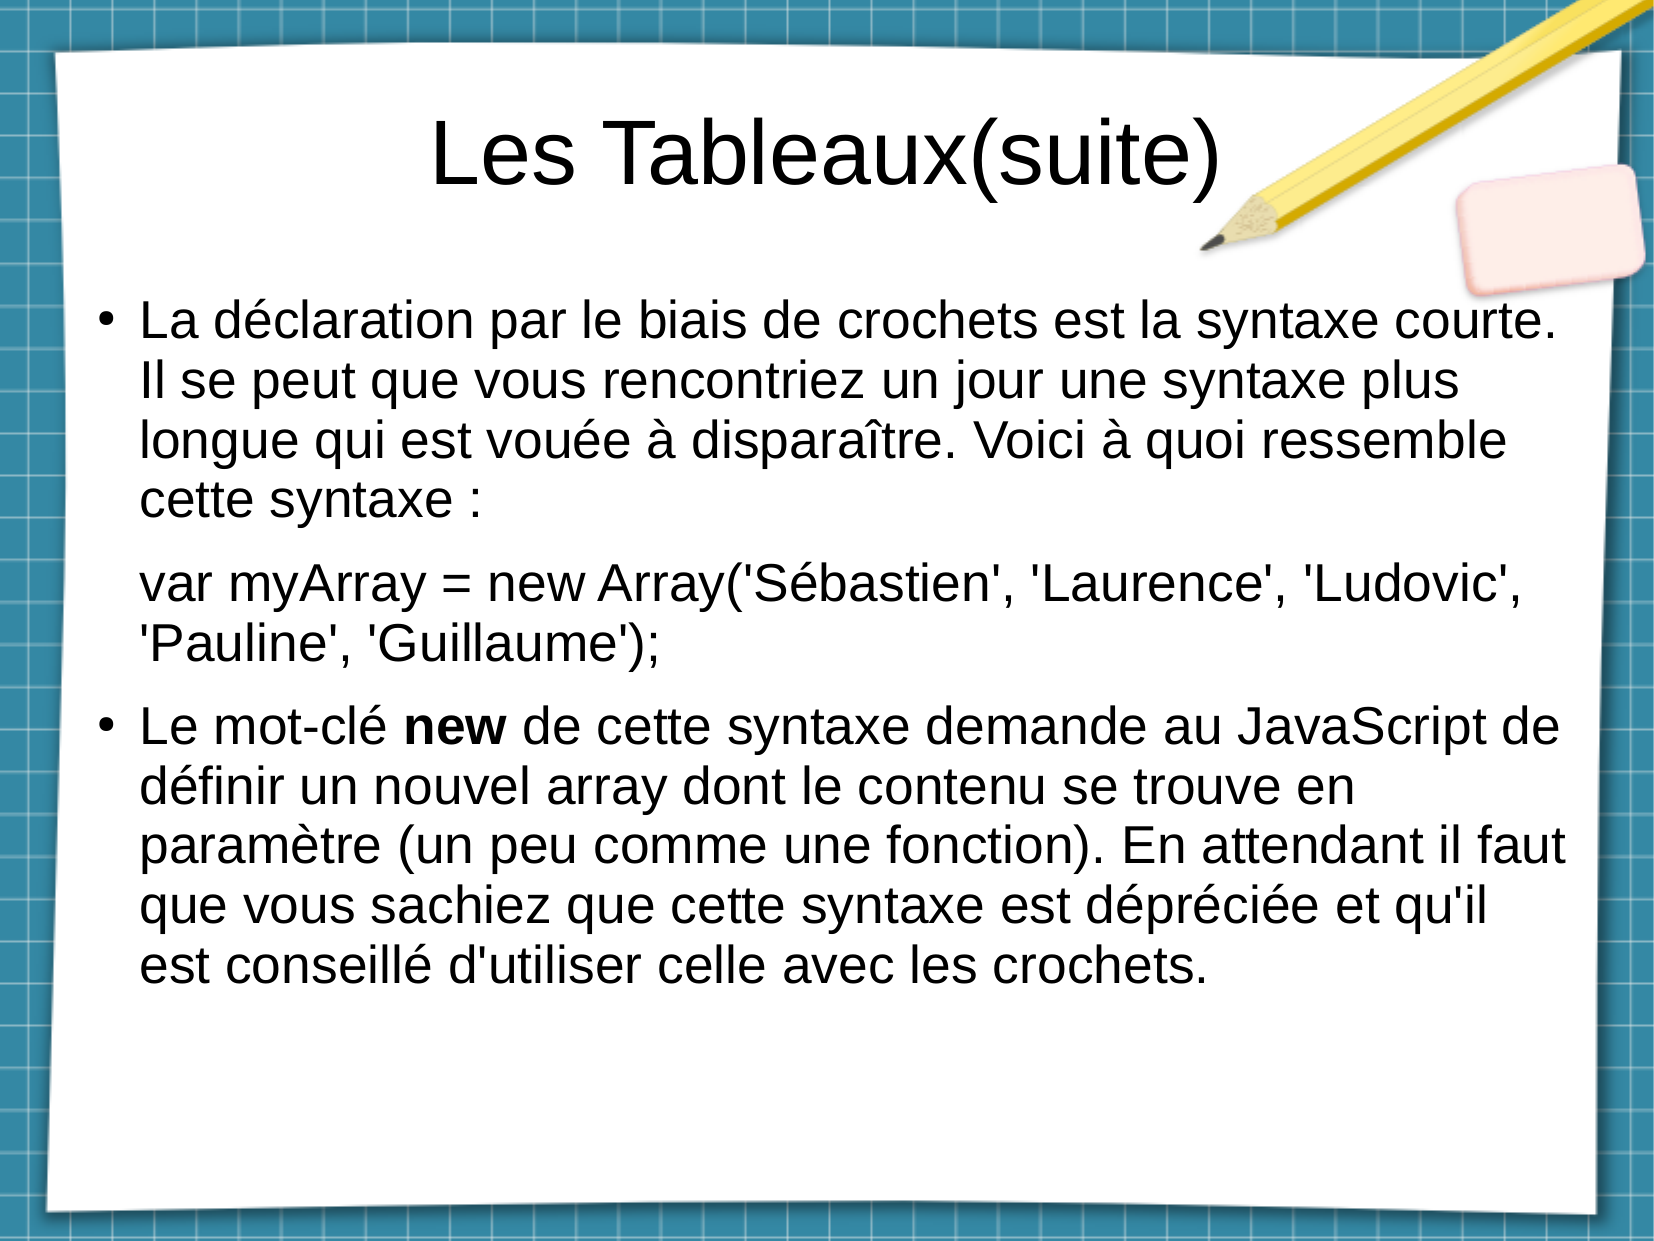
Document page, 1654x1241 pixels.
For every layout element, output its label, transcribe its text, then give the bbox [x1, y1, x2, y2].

list La déclaration par le biais de crochets est la syntaxe courte. Il se peut que vous rencontriez un jour une syntaxe plus longue qui est vouée à disparaître. Voici à quoi ressemble cette syntaxe : var myArray = new Array('Sébastien', 'Laurence', 'Ludovic', 'Pauline', 'Guillaume'); Le mot-clé new de cette syntaxe demande au JavaScript de définir un nouvel array dont le contenu se trouve en paramètre (un peu comme une fonction). En attendant il faut que vous sachiez que cette syntaxe est dépréciée et qu'il est conseillé d'utiliser celle avec les crochets. [82, 290, 1571, 1010]
title Les Tableaux(suite) [82, 49, 1571, 257]
picture [0, 0, 1654, 1241]
